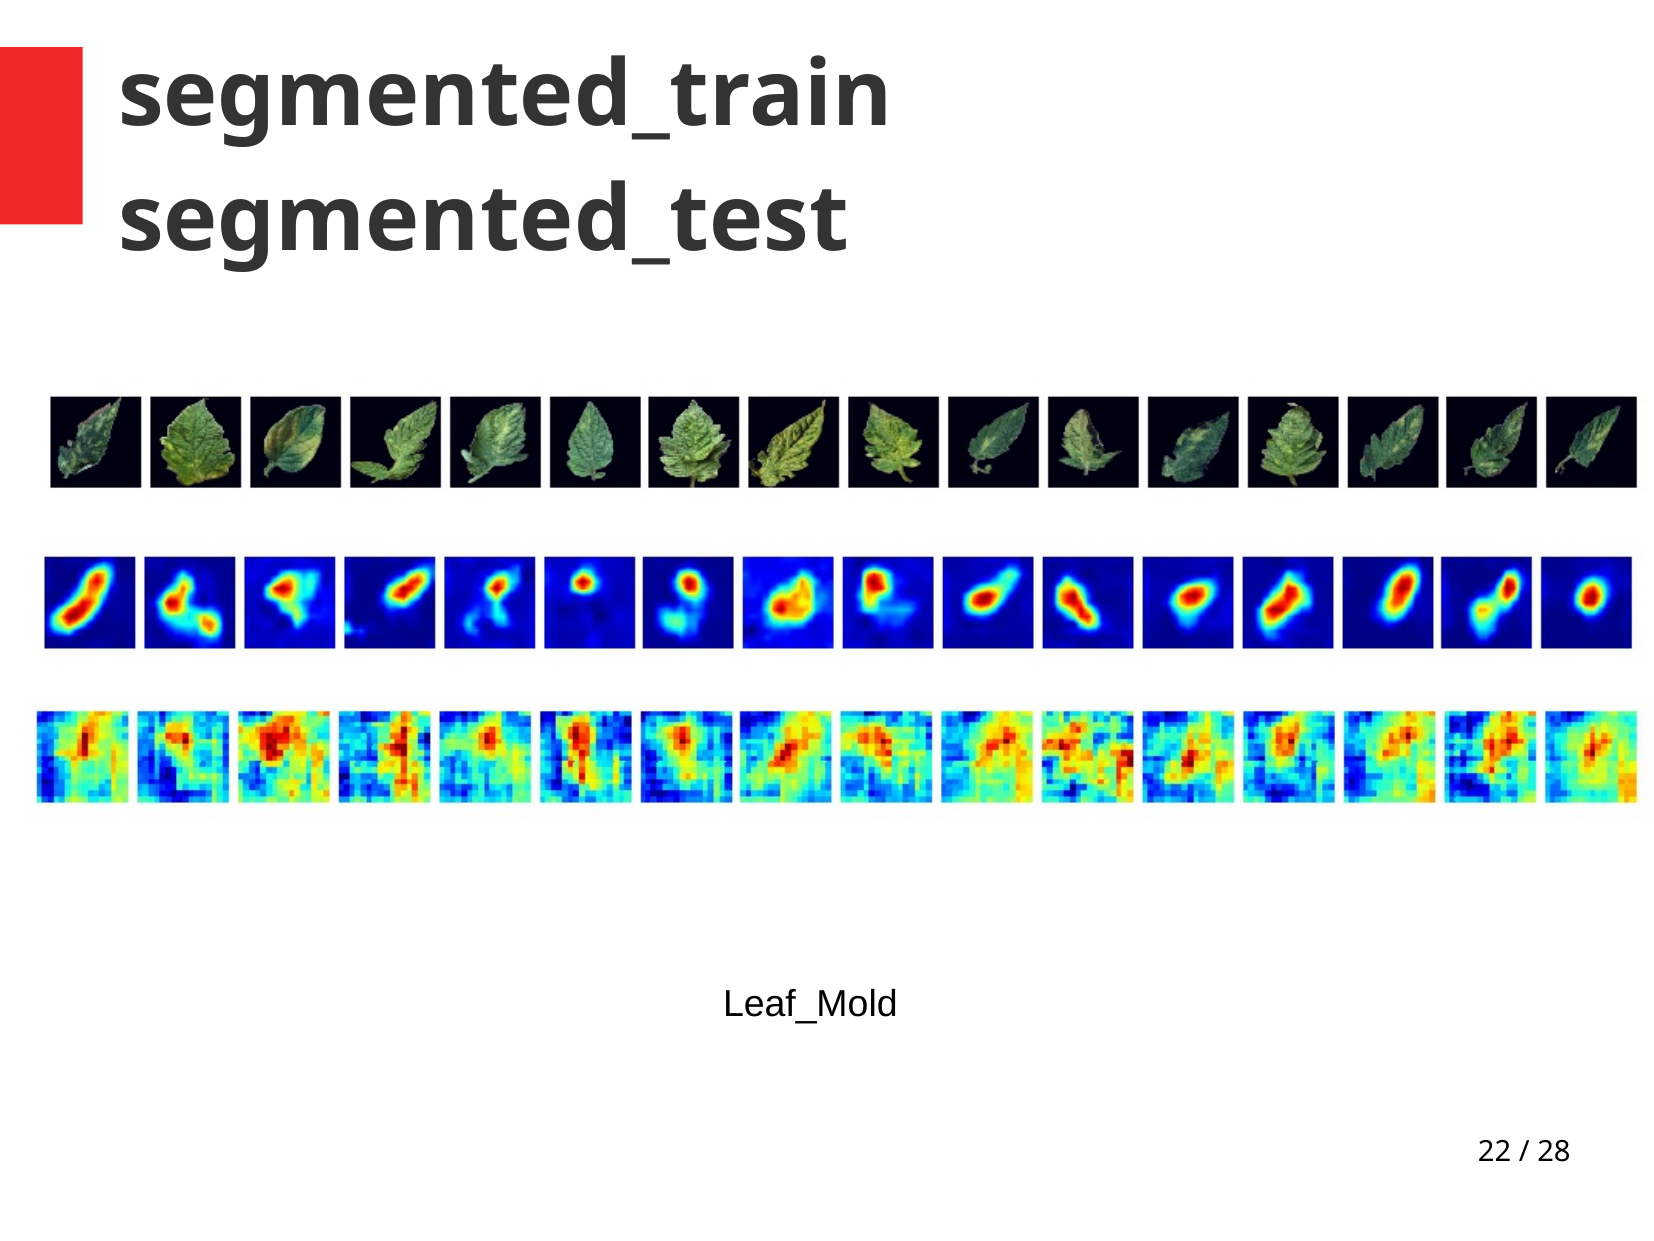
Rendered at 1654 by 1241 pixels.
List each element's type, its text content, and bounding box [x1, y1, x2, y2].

picture [0, 540, 1649, 686]
picture [0, 696, 1654, 841]
title segmented_train segmented_test [118, 45, 1571, 260]
text_box Leaf_Mold [708, 975, 913, 1032]
picture [0, 380, 1654, 526]
